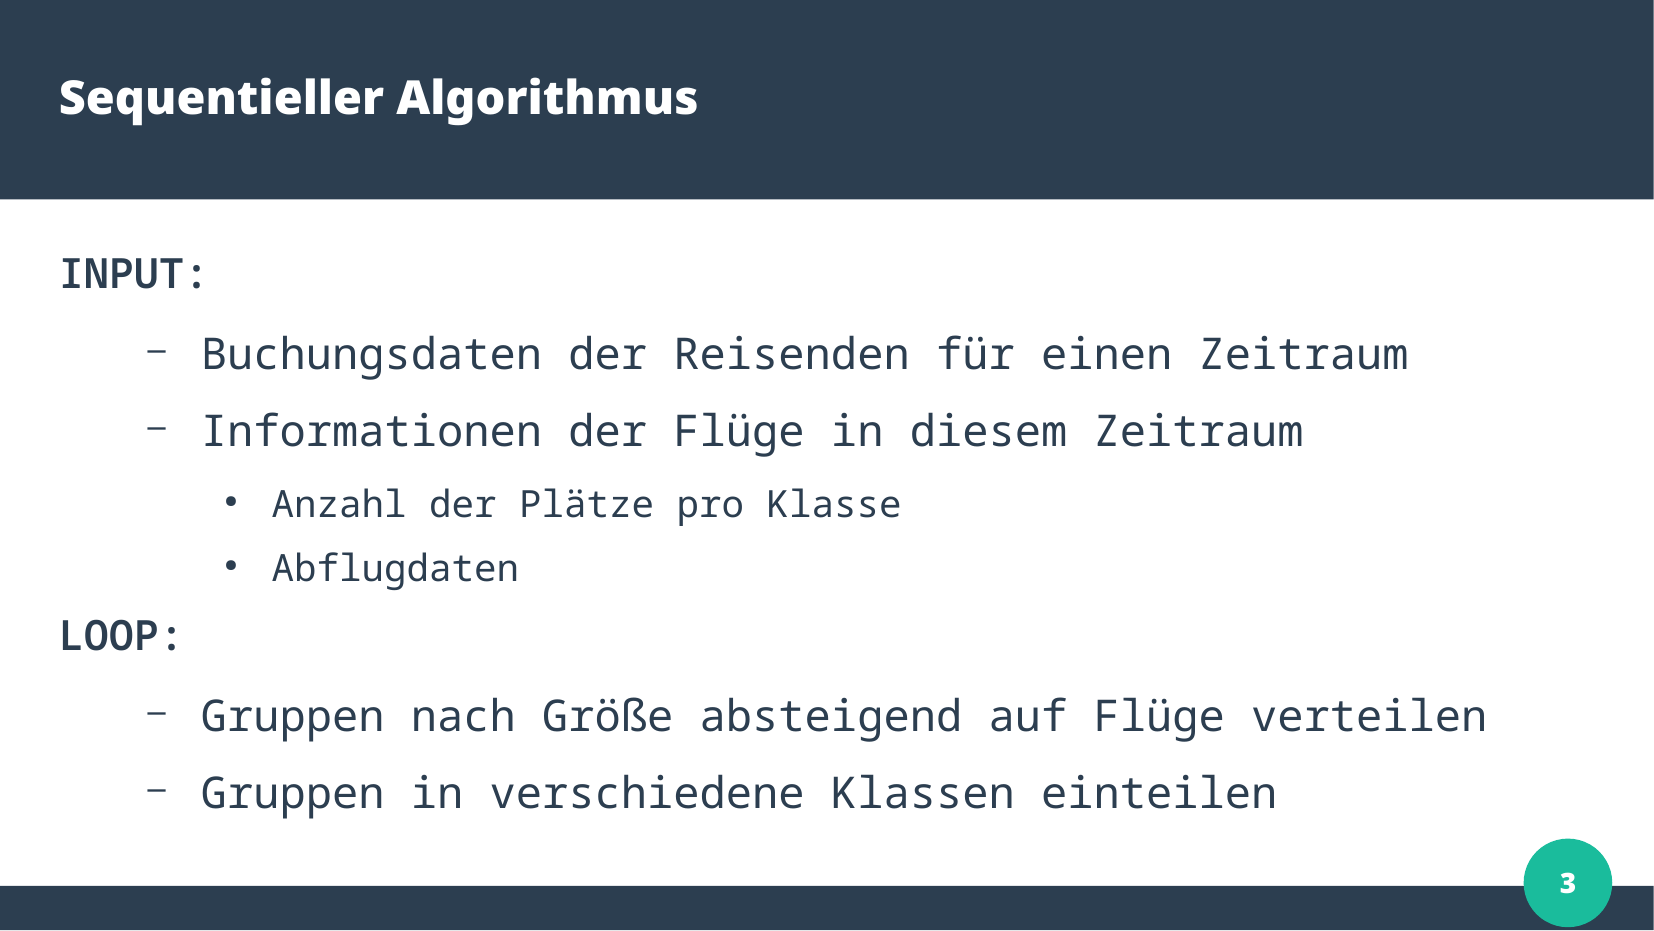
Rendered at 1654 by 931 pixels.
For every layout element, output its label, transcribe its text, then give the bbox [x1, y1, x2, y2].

list INPUT: Buchungsdaten der Reisenden für einen Zeitraum Informationen der Flüge in diesem Zeitraum Anzahl der Plätze pro Klasse Abflugdaten LOOP: Gruppen nach Größe absteigend auf Flüge verteilen Gruppen in verschiedene Klassen einteilen [59, 243, 1595, 864]
title Sequentieller Algorithmus [59, 37, 1595, 155]
